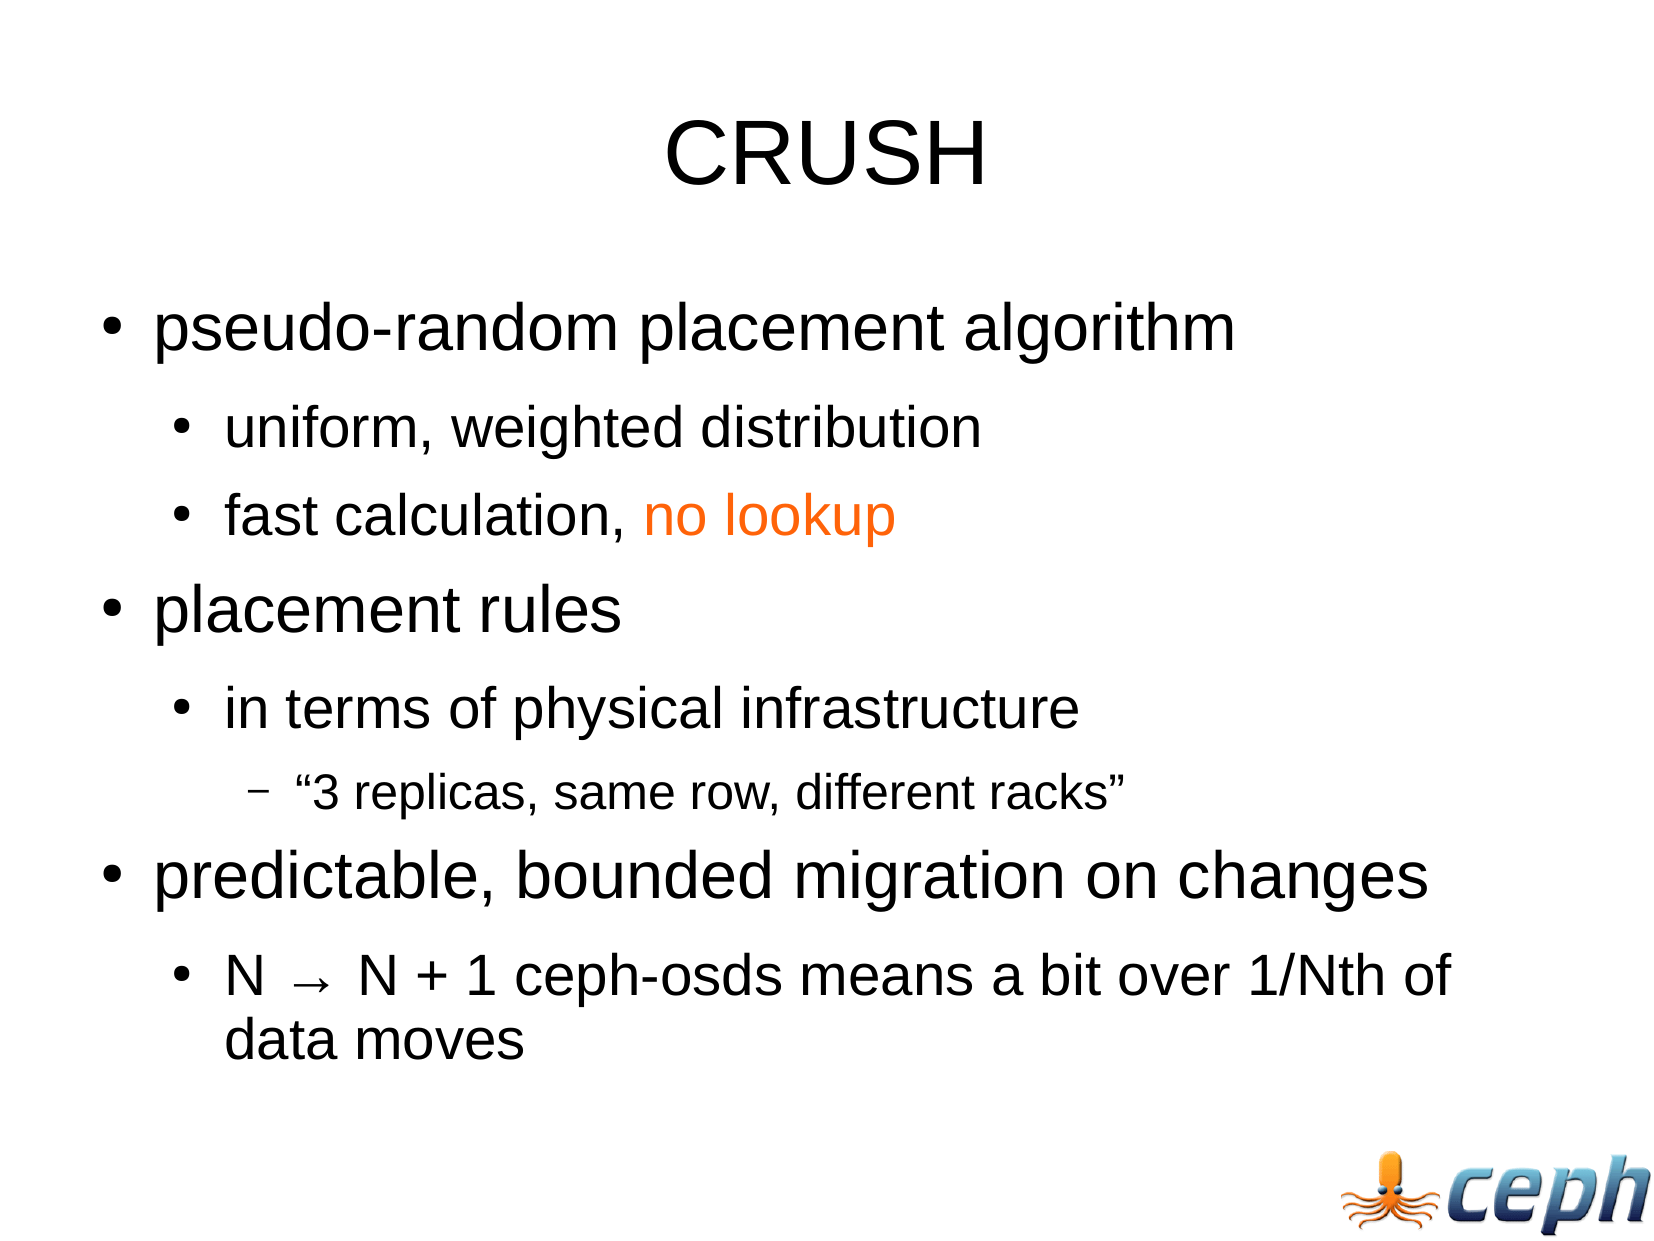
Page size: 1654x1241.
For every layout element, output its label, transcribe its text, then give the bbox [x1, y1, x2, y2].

list pseudo-random placement algorithm uniform, weighted distribution fast calculation, no lookup placement rules in terms of physical infrastructure “3 replicas, same row, different racks” predictable, bounded migration on changes N → N + 1 ceph-osds means a bit over 1/Nth of data moves [82, 290, 1571, 1109]
title CRUSH [82, 49, 1571, 257]
picture [1335, 1151, 1651, 1239]
